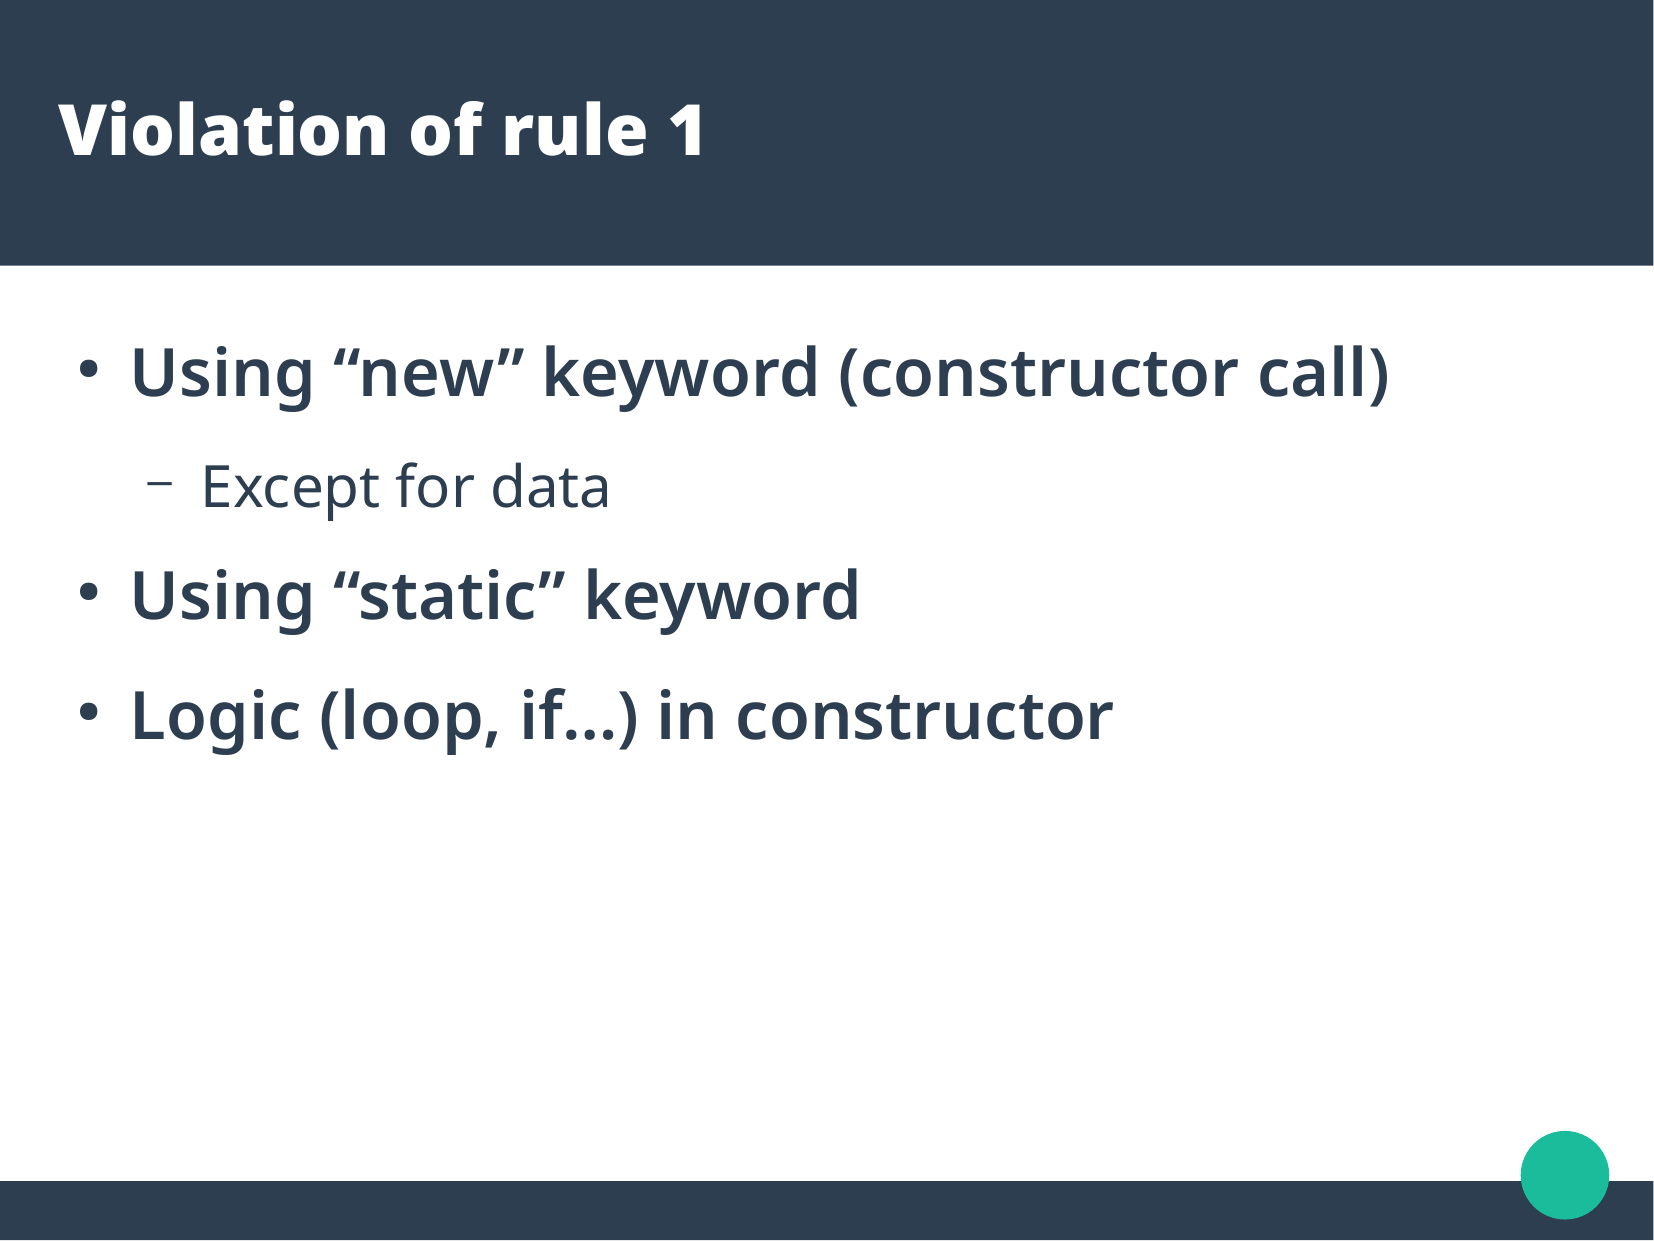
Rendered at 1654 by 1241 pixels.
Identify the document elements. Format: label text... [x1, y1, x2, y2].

title Violation of rule 1 [59, 49, 1595, 207]
list Using “new” keyword (constructor call) Except for data Using “static” keyword Logic (loop, if…) in constructor [59, 324, 1595, 1045]
